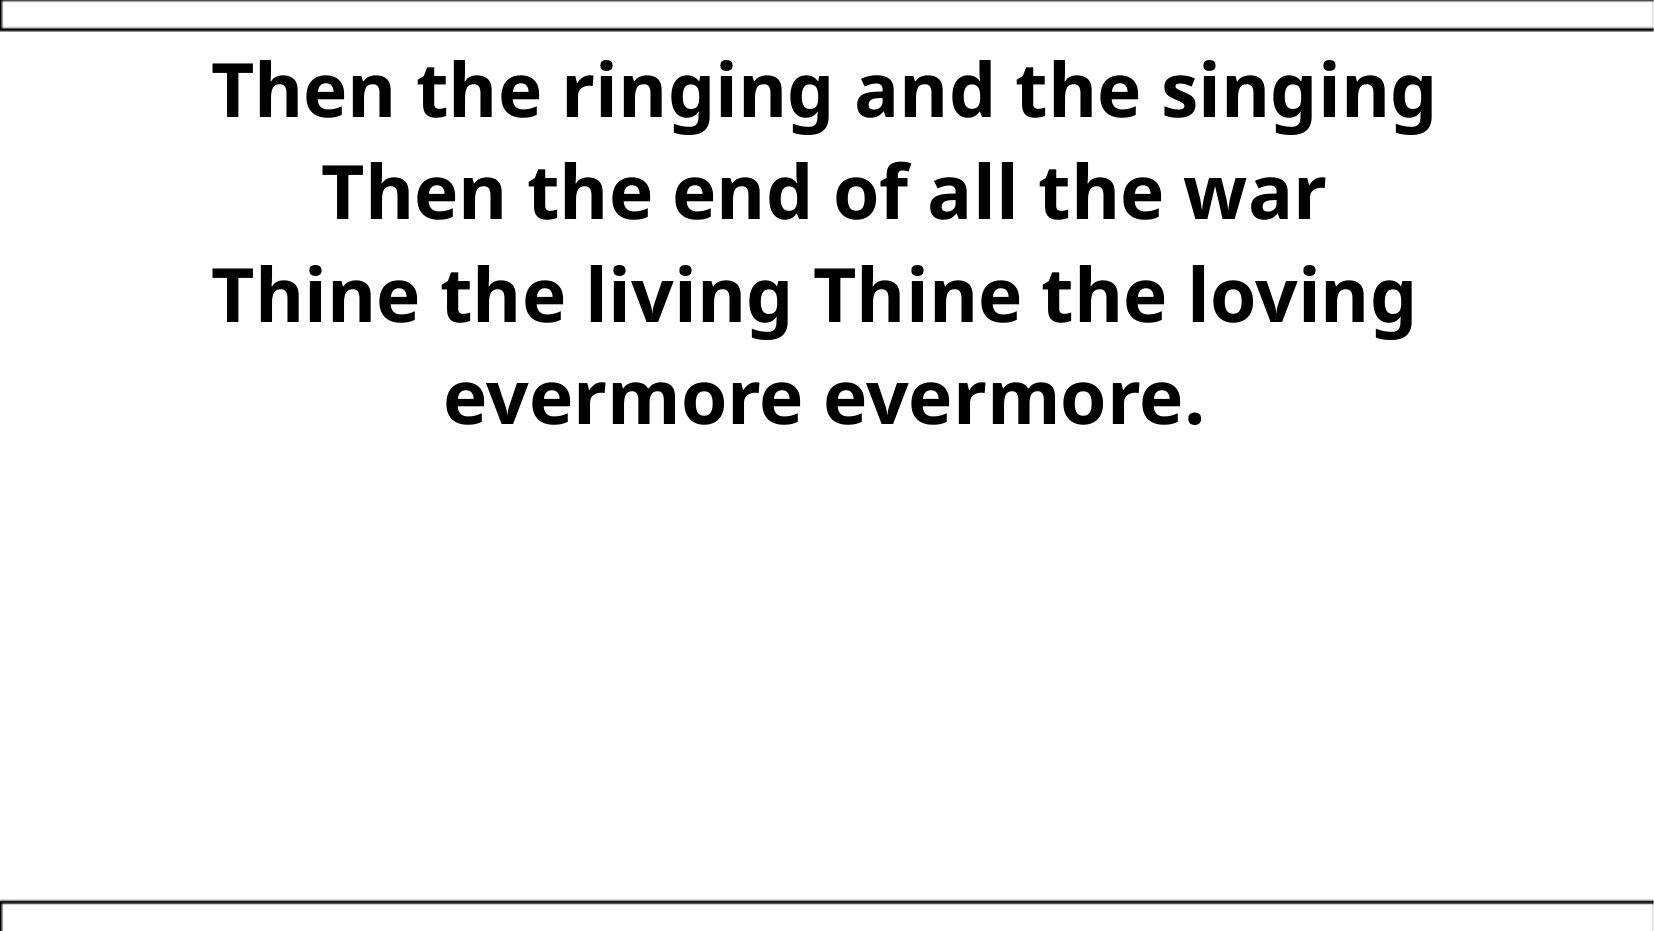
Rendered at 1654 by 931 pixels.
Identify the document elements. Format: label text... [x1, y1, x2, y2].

text_box Then the ringing and the singing Then the end of all the war Thine the living Thine the loving evermore evermore. [90, 30, 1561, 457]
picture [0, 0, 1654, 931]
